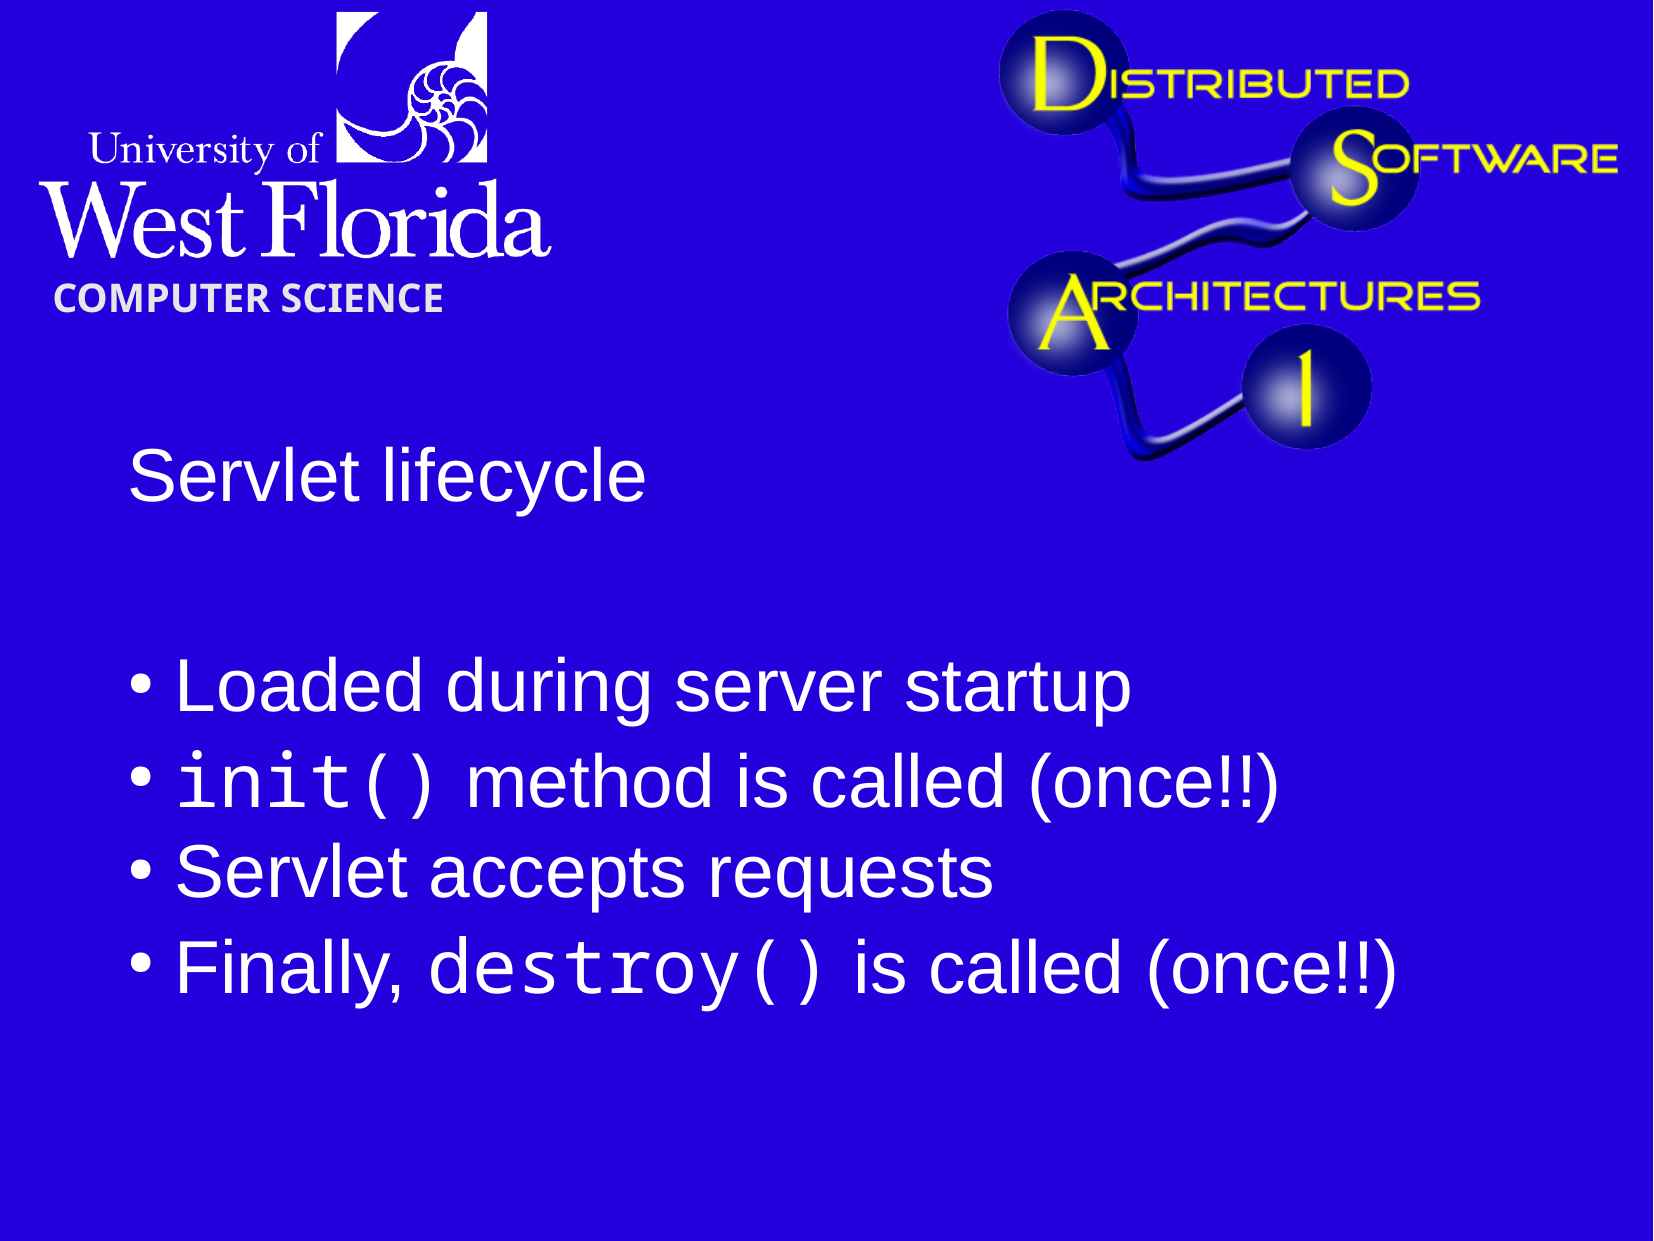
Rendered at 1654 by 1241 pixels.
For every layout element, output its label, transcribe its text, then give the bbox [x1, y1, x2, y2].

text_box COMPUTER SCIENCE [37, 262, 563, 334]
picture [910, 0, 1653, 506]
picture [37, 0, 559, 262]
text_box Servlet lifecycle Loaded during server startup init() method is called (once!!) Servlet accepts requests Finally, destroy() is called (once!!) [112, 426, 1426, 994]
